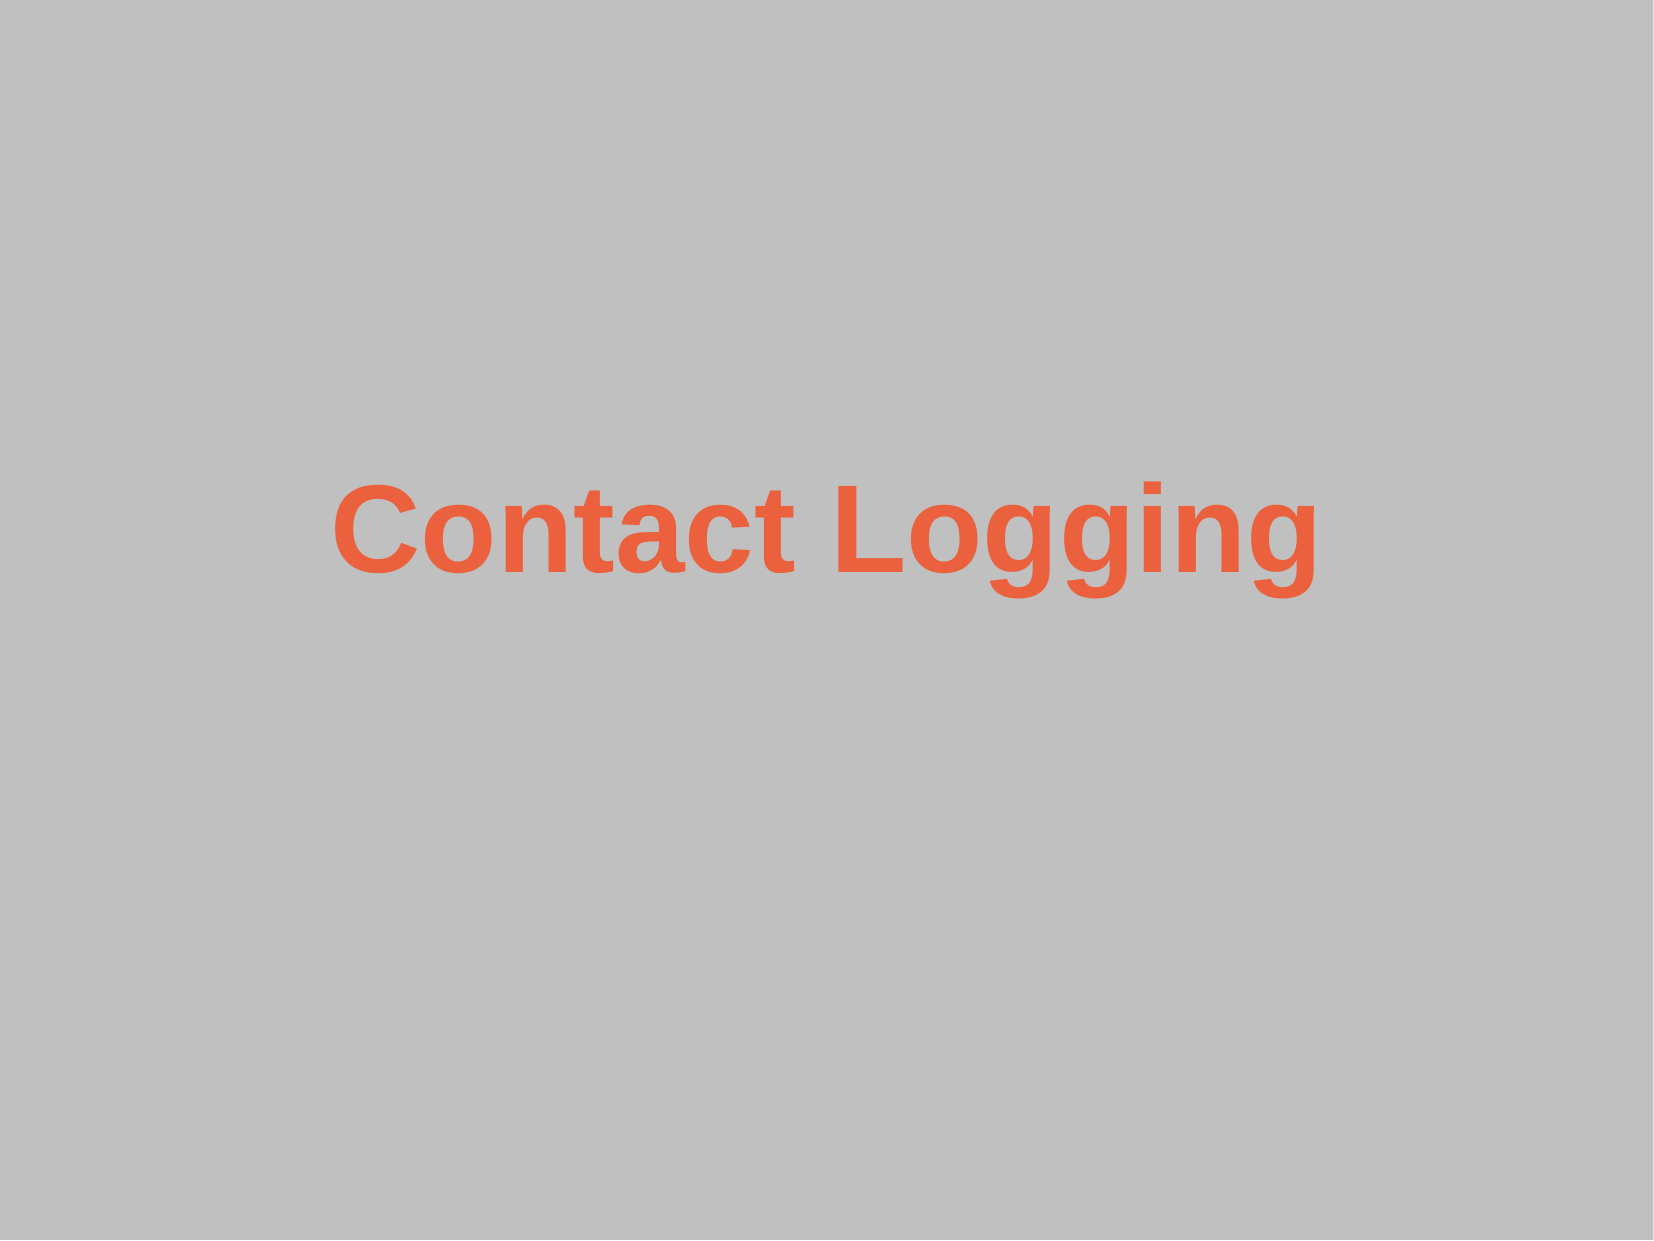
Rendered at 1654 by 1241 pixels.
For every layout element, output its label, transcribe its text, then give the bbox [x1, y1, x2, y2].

subtitle Contact Logging [82, 49, 1571, 1010]
